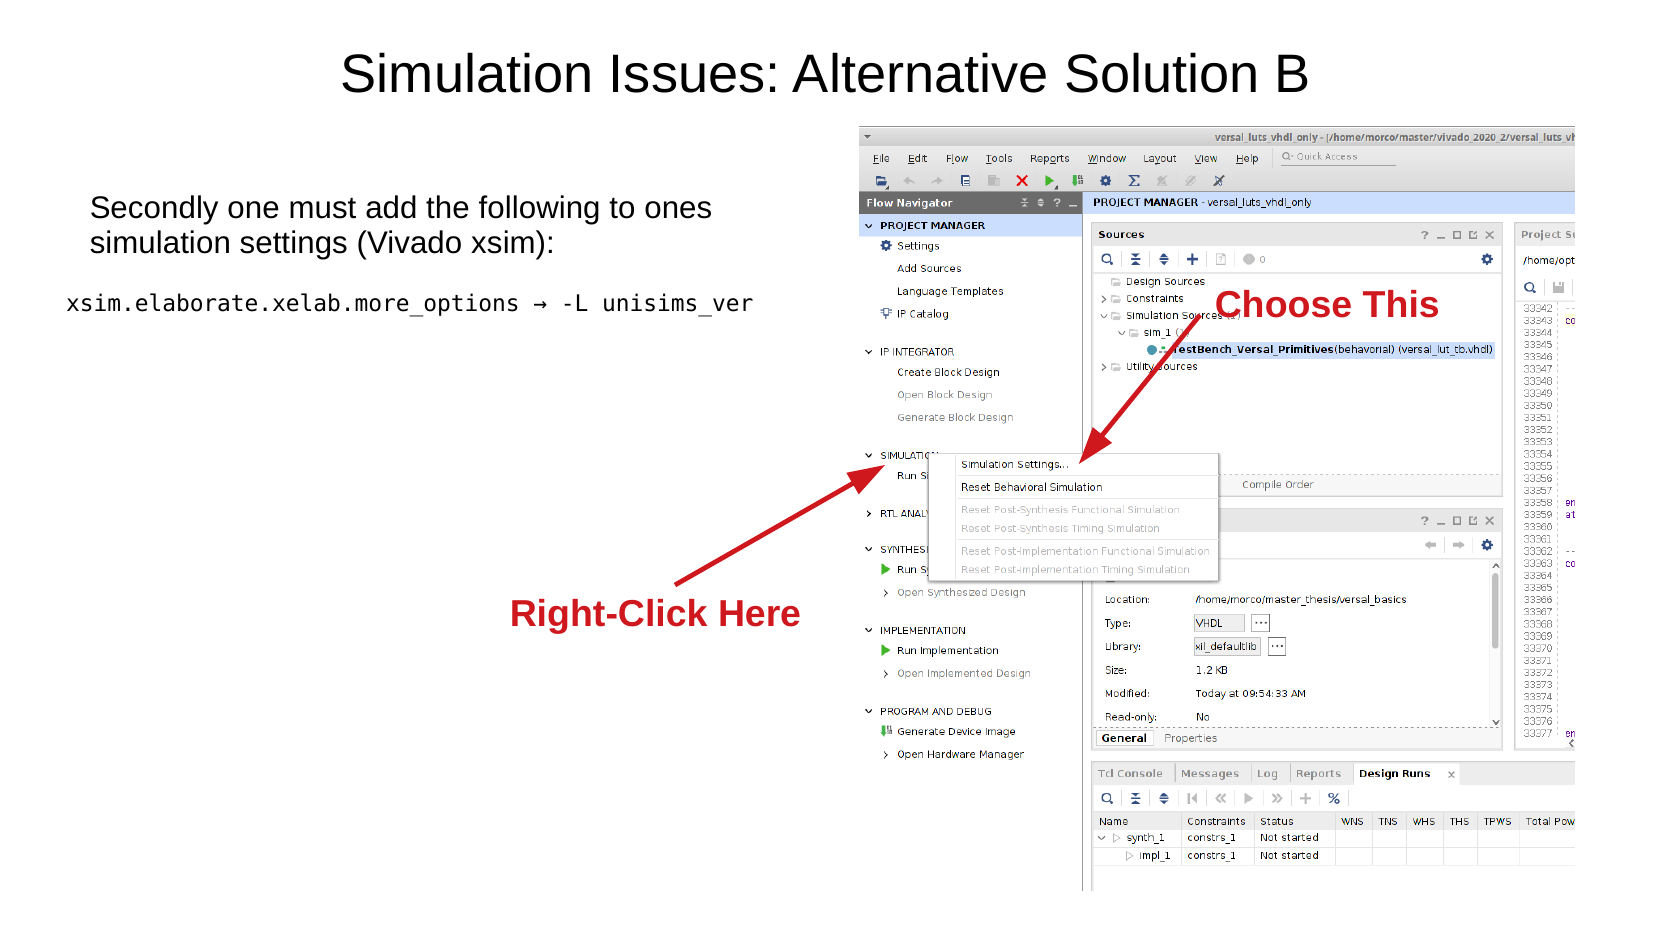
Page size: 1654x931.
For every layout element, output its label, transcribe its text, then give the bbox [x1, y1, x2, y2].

text_box Choose This [1200, 276, 1546, 376]
text_box Right-Click Here [495, 585, 841, 684]
picture [859, 126, 1575, 891]
text_box Secondly one must add the following to ones simulation settings (Vivado xsim): [75, 182, 781, 282]
text_box xsim.elaborate.xelab.more_options → -L unisims_ver [51, 282, 802, 358]
title Simulation Issues: Alternative Solution B [82, 0, 1571, 152]
